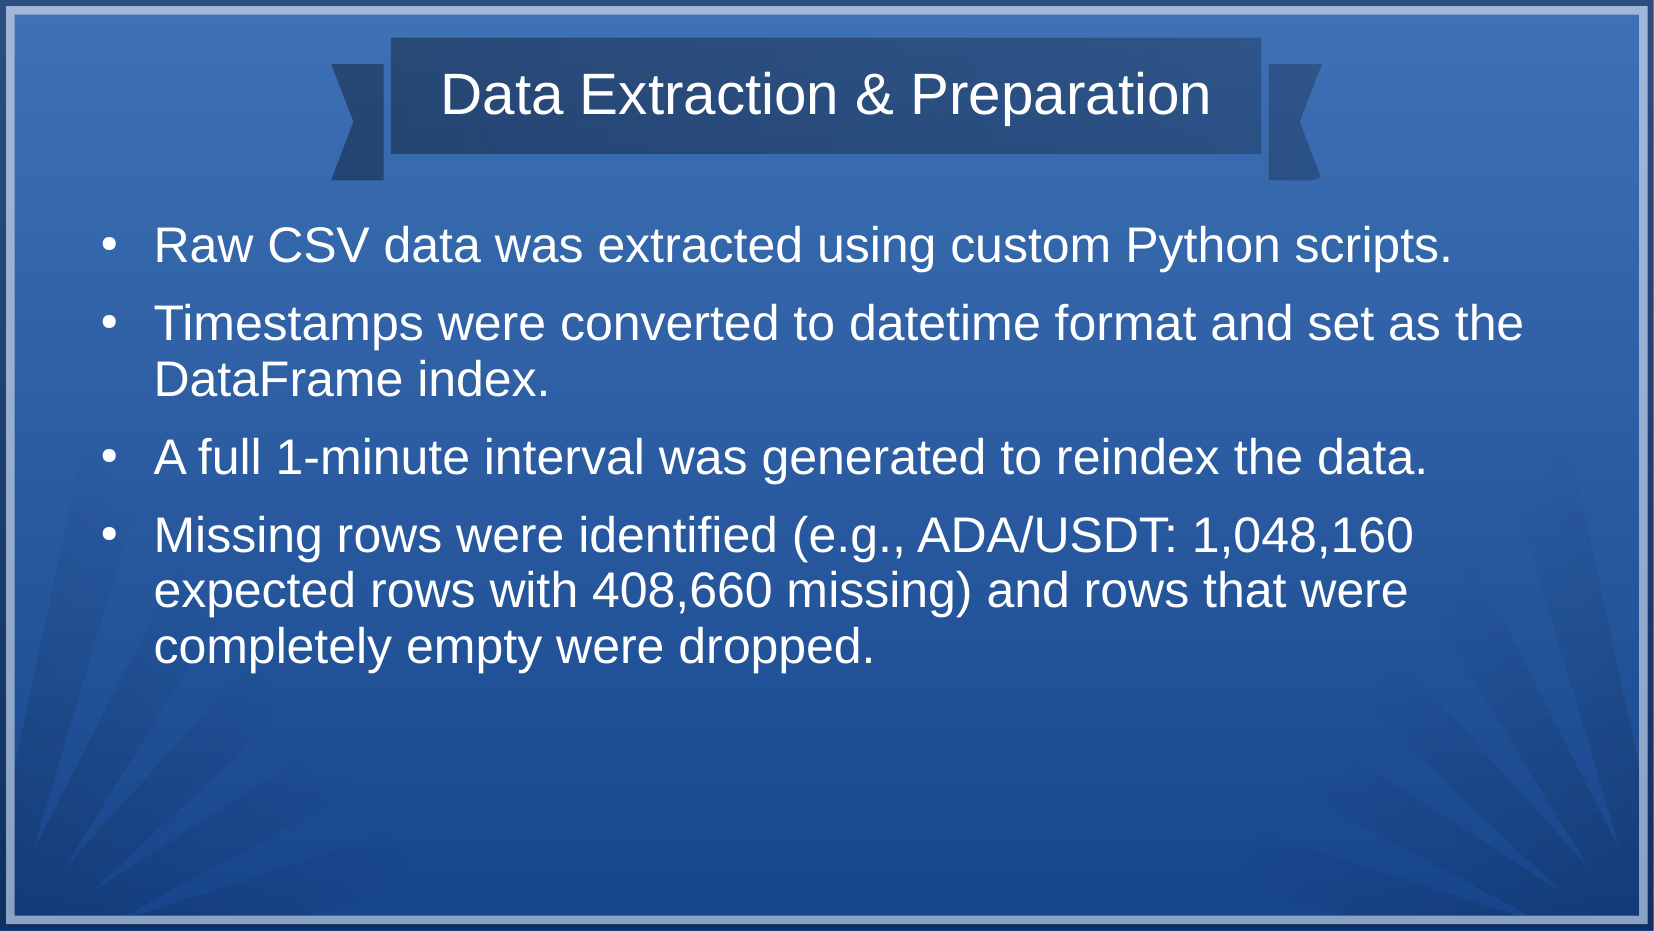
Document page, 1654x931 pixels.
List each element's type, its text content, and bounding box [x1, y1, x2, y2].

list Raw CSV data was extracted using custom Python scripts. Timestamps were converted to datetime format and set as the DataFrame index. A full 1-minute interval was generated to reindex the data. Missing rows were identified (e.g., ADA/USDT: 1,048,160 expected rows with 408,660 missing) and rows that were completely empty were dropped. [82, 217, 1571, 758]
title Data Extraction & Preparation [389, 35, 1264, 154]
